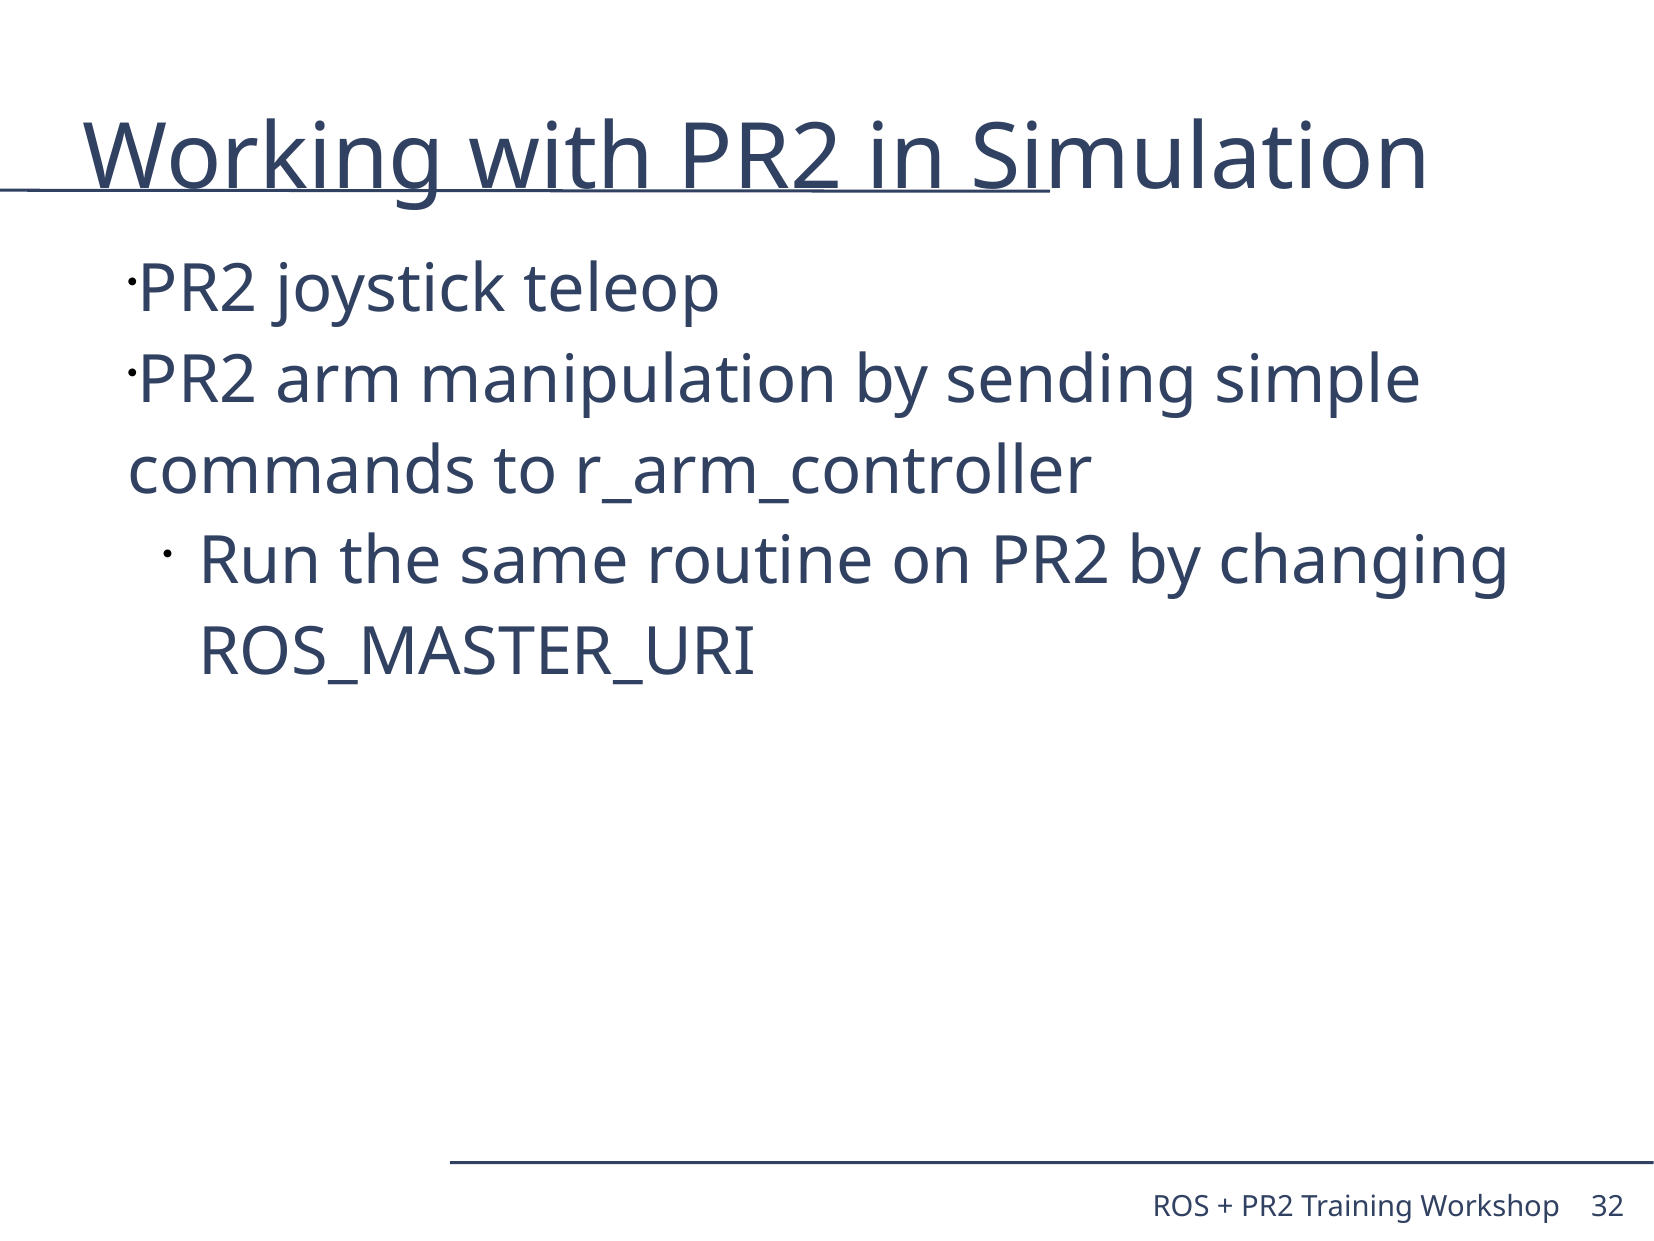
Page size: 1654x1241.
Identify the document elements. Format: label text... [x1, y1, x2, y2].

title Working with PR2 in Simulation [82, 49, 1571, 257]
text_box PR2 joystick teleop PR2 arm manipulation by sending simple commands to r_arm_controller Run the same routine on PR2 by changing ROS_MASTER_URI [112, 232, 1538, 637]
